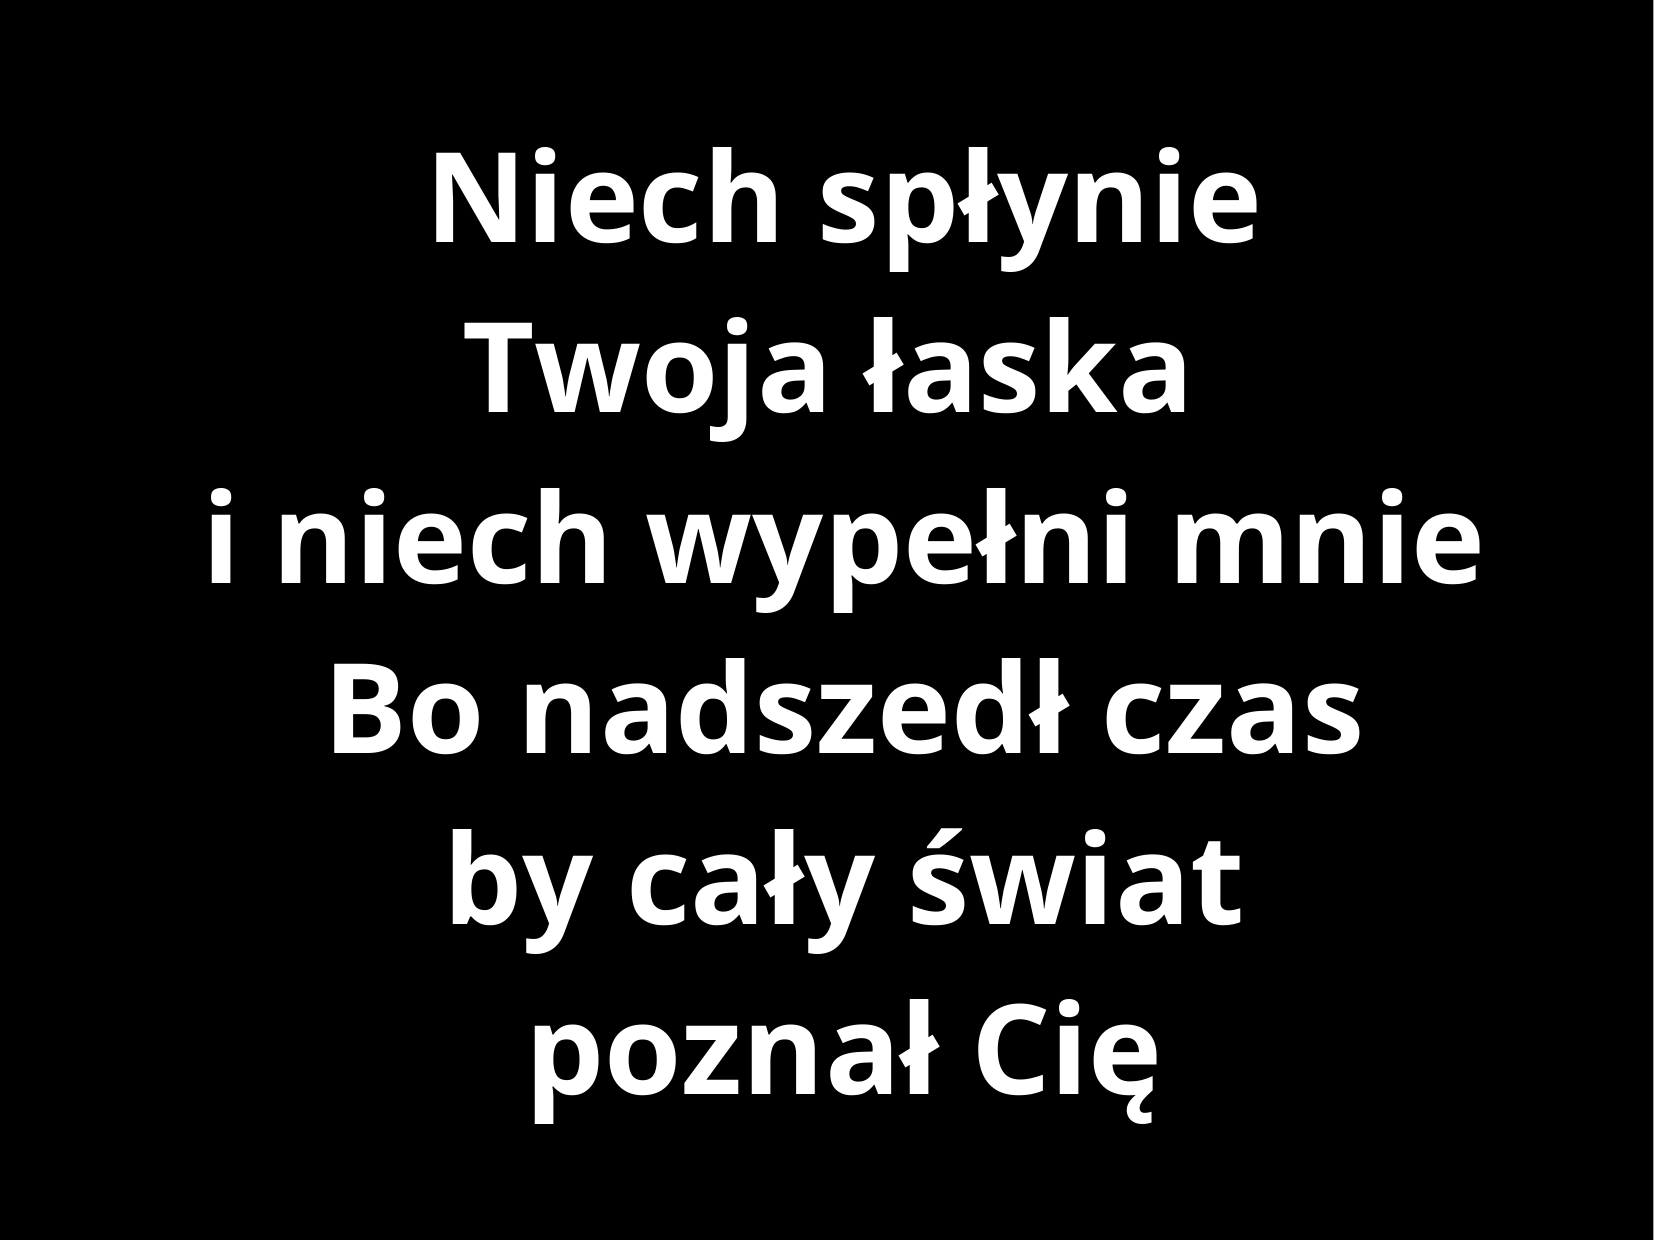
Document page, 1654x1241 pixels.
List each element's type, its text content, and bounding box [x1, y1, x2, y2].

subtitle Niech spłynie Twoja łaska i niech wypełni mnie Bo nadszedł czas by cały świat poznał Cię [0, 0, 1654, 1241]
